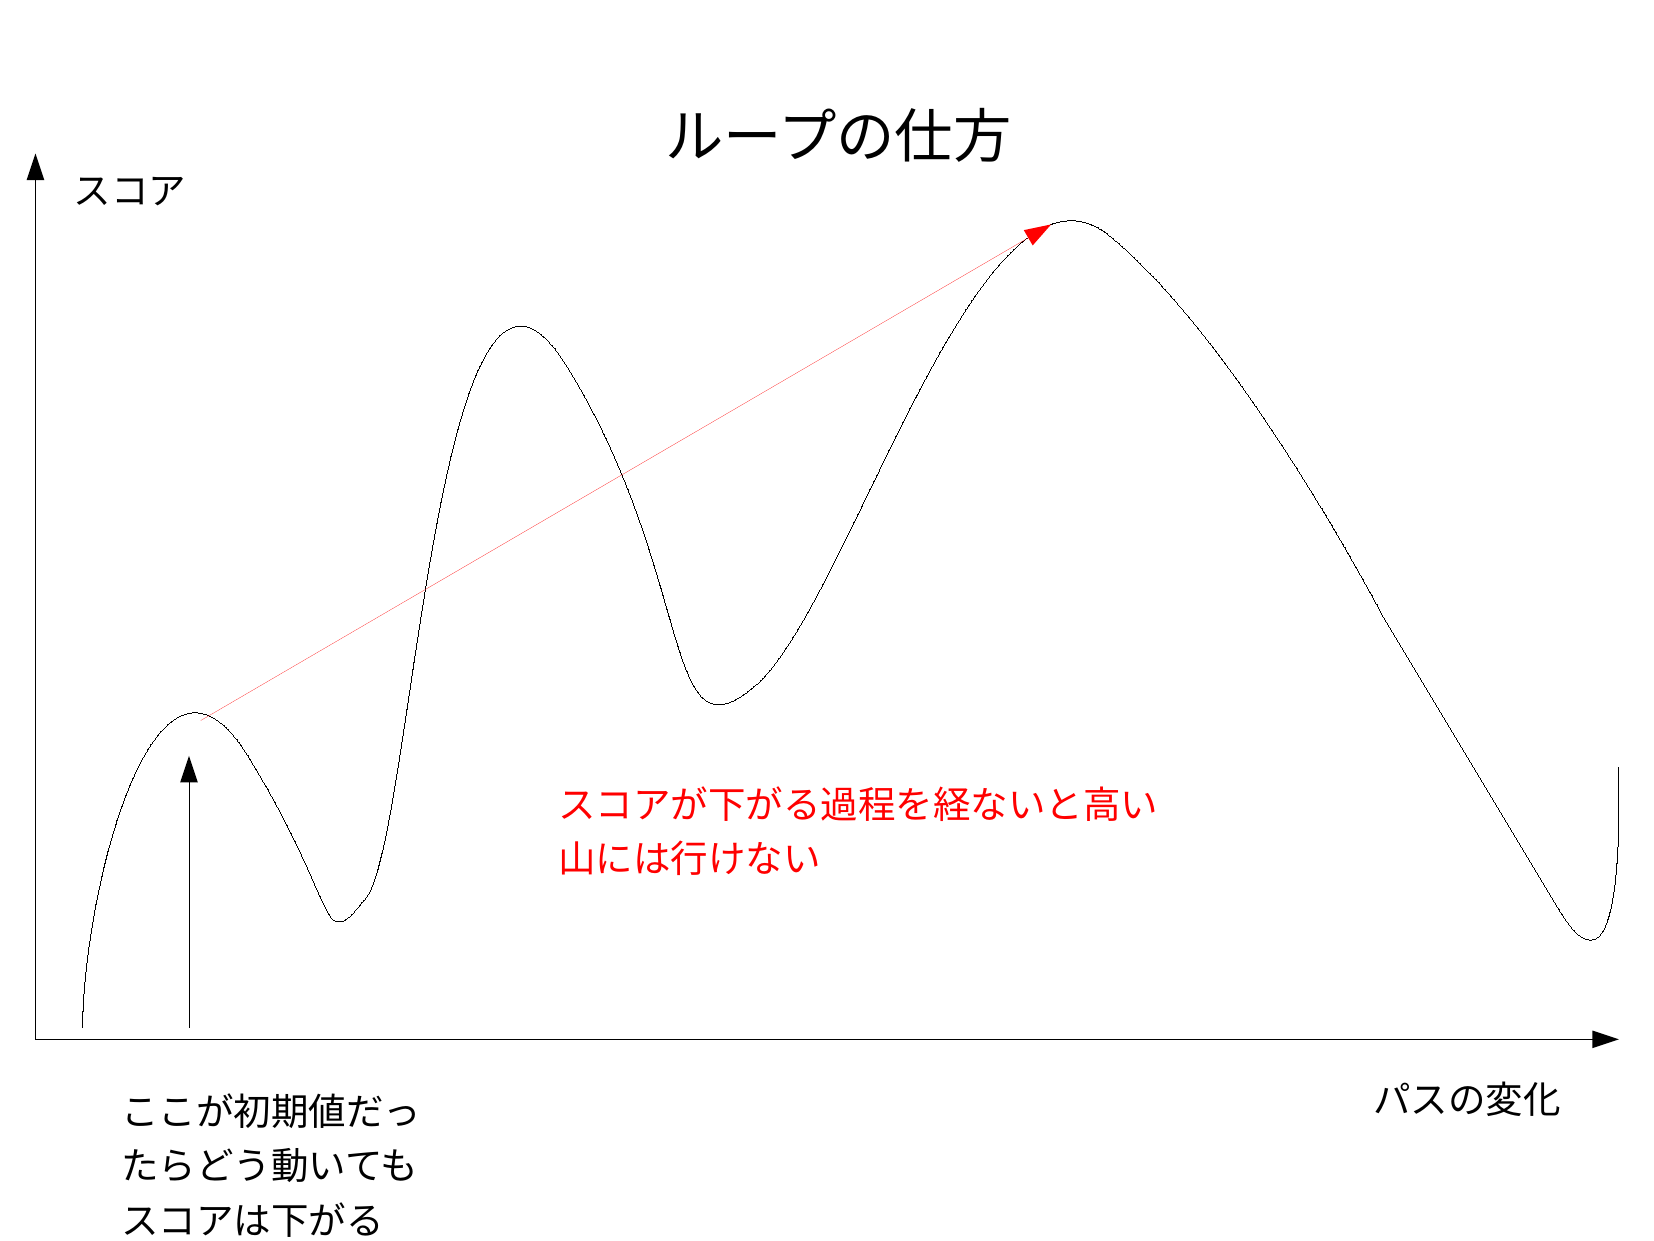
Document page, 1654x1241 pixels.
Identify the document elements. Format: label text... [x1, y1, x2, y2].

text_box ループの仕方 [342, 82, 1335, 156]
text_box ここが初期値だったらどう動いてもスコアは下がる [106, 1074, 438, 1203]
text_box スコアが下がる過程を経ないと高い山には行けない [543, 767, 1205, 858]
text_box スコア [59, 153, 213, 206]
text_box パスの変化 [1358, 1062, 1619, 1116]
